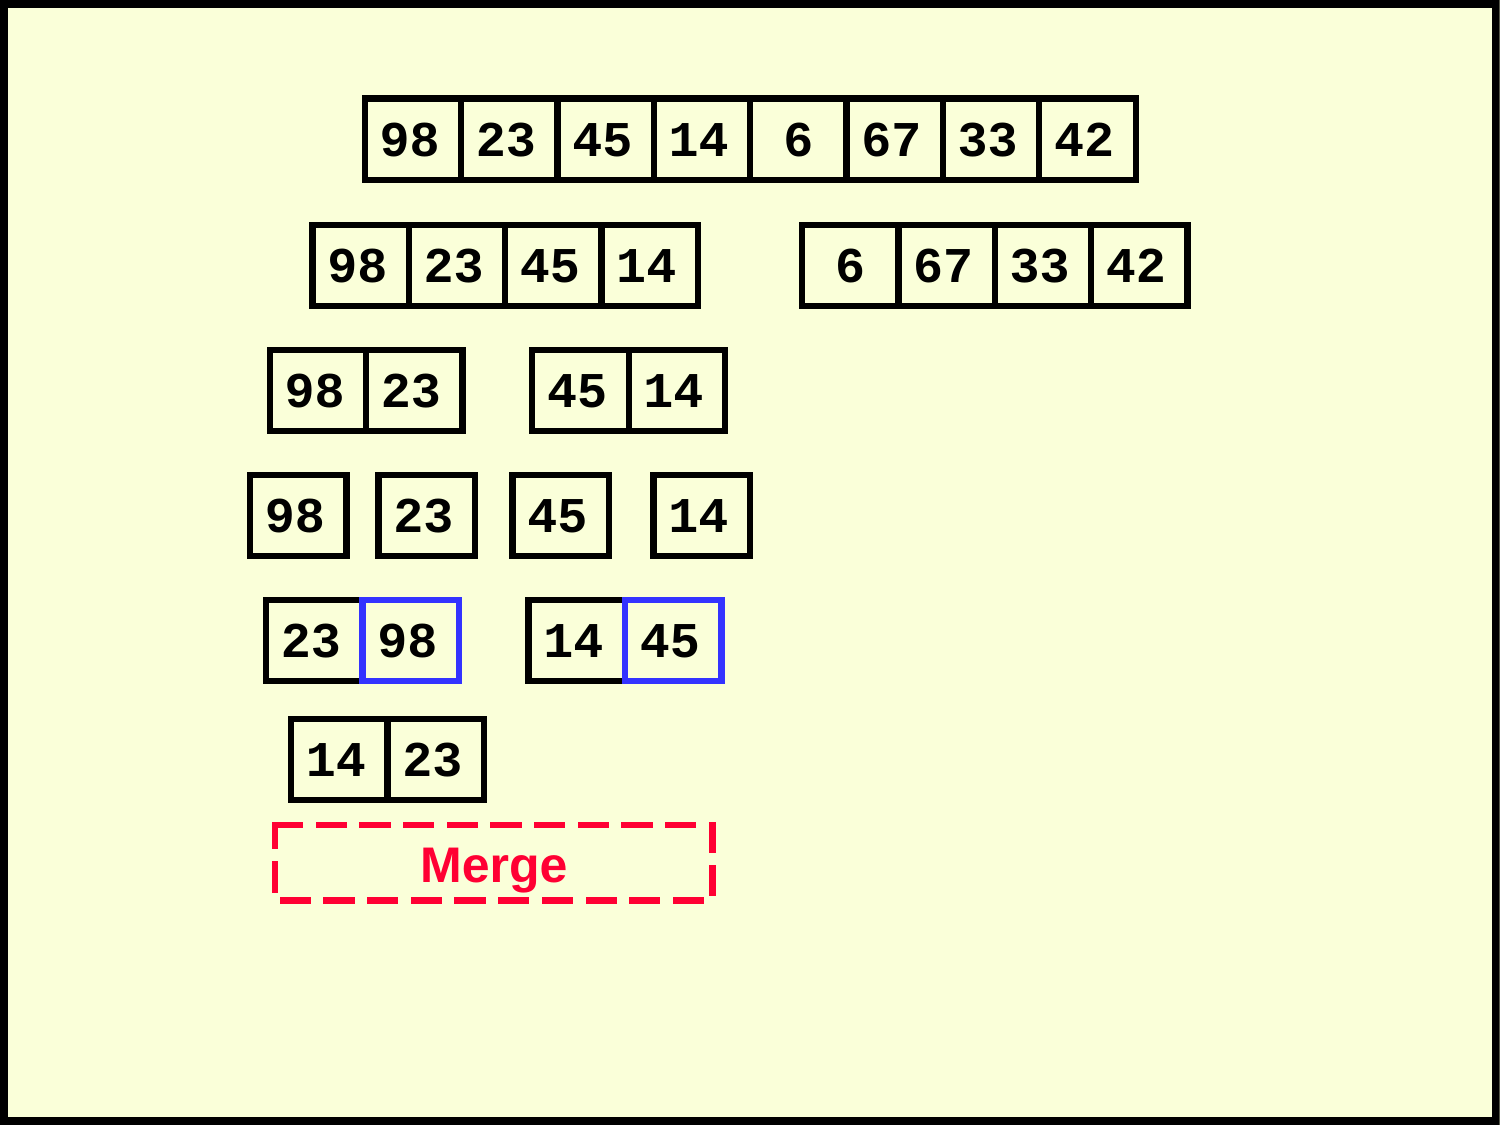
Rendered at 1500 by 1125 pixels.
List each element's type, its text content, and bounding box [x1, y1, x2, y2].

text_box 14 [653, 474, 751, 557]
text_box 14 [528, 600, 624, 682]
text_box 45 [506, 224, 601, 307]
text_box 23 [266, 600, 362, 682]
text_box 33 [942, 98, 1039, 180]
text_box 14 [628, 350, 726, 432]
text_box Merge [275, 824, 713, 901]
text_box 42 [1091, 224, 1188, 307]
text_box 6 [750, 98, 847, 180]
text_box 45 [624, 600, 722, 682]
text_box 98 [362, 600, 459, 682]
text_box 98 [312, 224, 409, 307]
text_box 23 [378, 474, 475, 557]
text_box 98 [269, 350, 367, 432]
text_box 42 [1039, 98, 1136, 180]
text_box 23 [462, 98, 558, 180]
text_box 45 [512, 474, 609, 557]
text_box 45 [532, 350, 628, 432]
text_box 67 [847, 98, 942, 180]
text_box 33 [994, 224, 1091, 307]
text_box 67 [899, 224, 994, 307]
text_box 14 [653, 98, 750, 180]
text_box 23 [387, 718, 484, 801]
text_box 98 [364, 98, 462, 180]
text_box 45 [558, 98, 653, 180]
text_box 23 [367, 350, 463, 432]
text_box 6 [802, 224, 899, 307]
text_box 23 [409, 224, 506, 307]
text_box 14 [291, 718, 387, 801]
text_box 98 [249, 474, 347, 557]
text_box 14 [601, 224, 698, 307]
